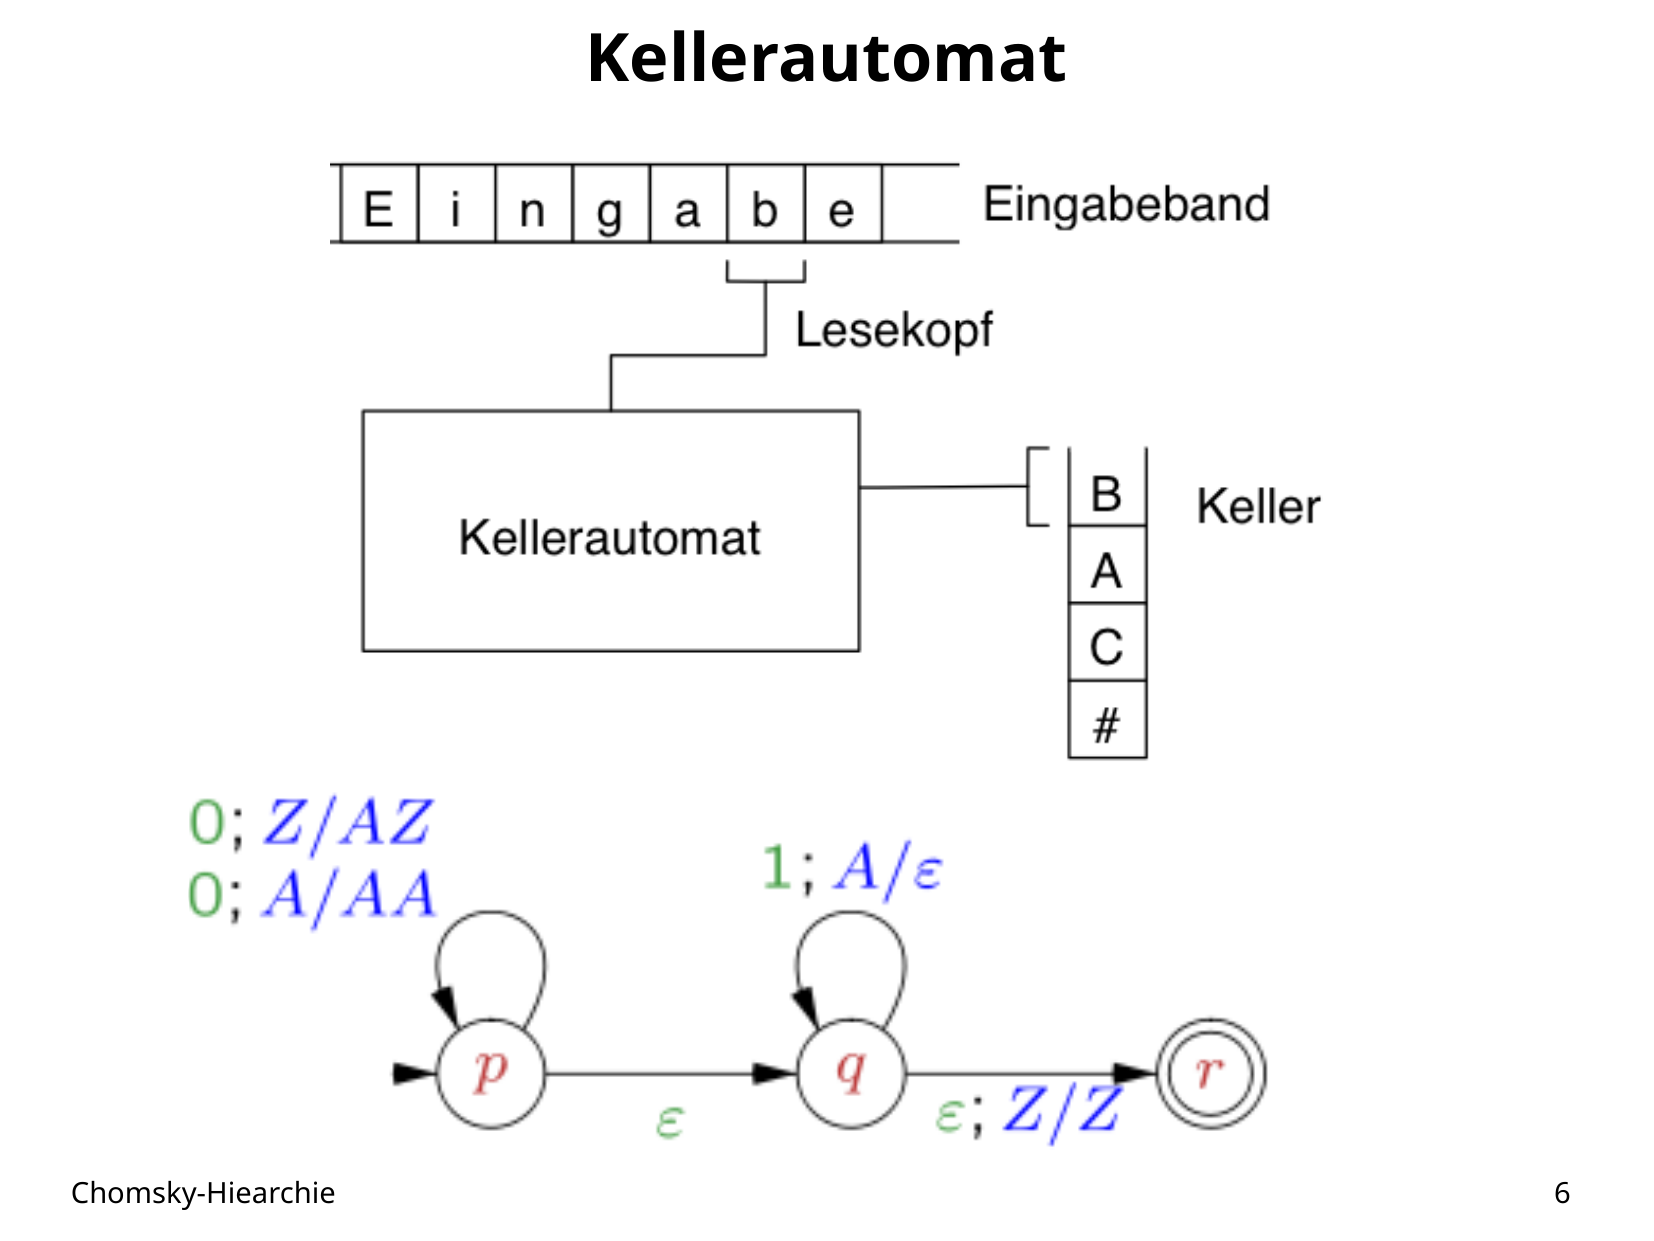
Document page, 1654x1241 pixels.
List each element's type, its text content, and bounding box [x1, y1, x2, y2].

picture [188, 791, 1274, 1150]
picture [330, 158, 1323, 763]
title Kellerautomat [0, 5, 1654, 107]
